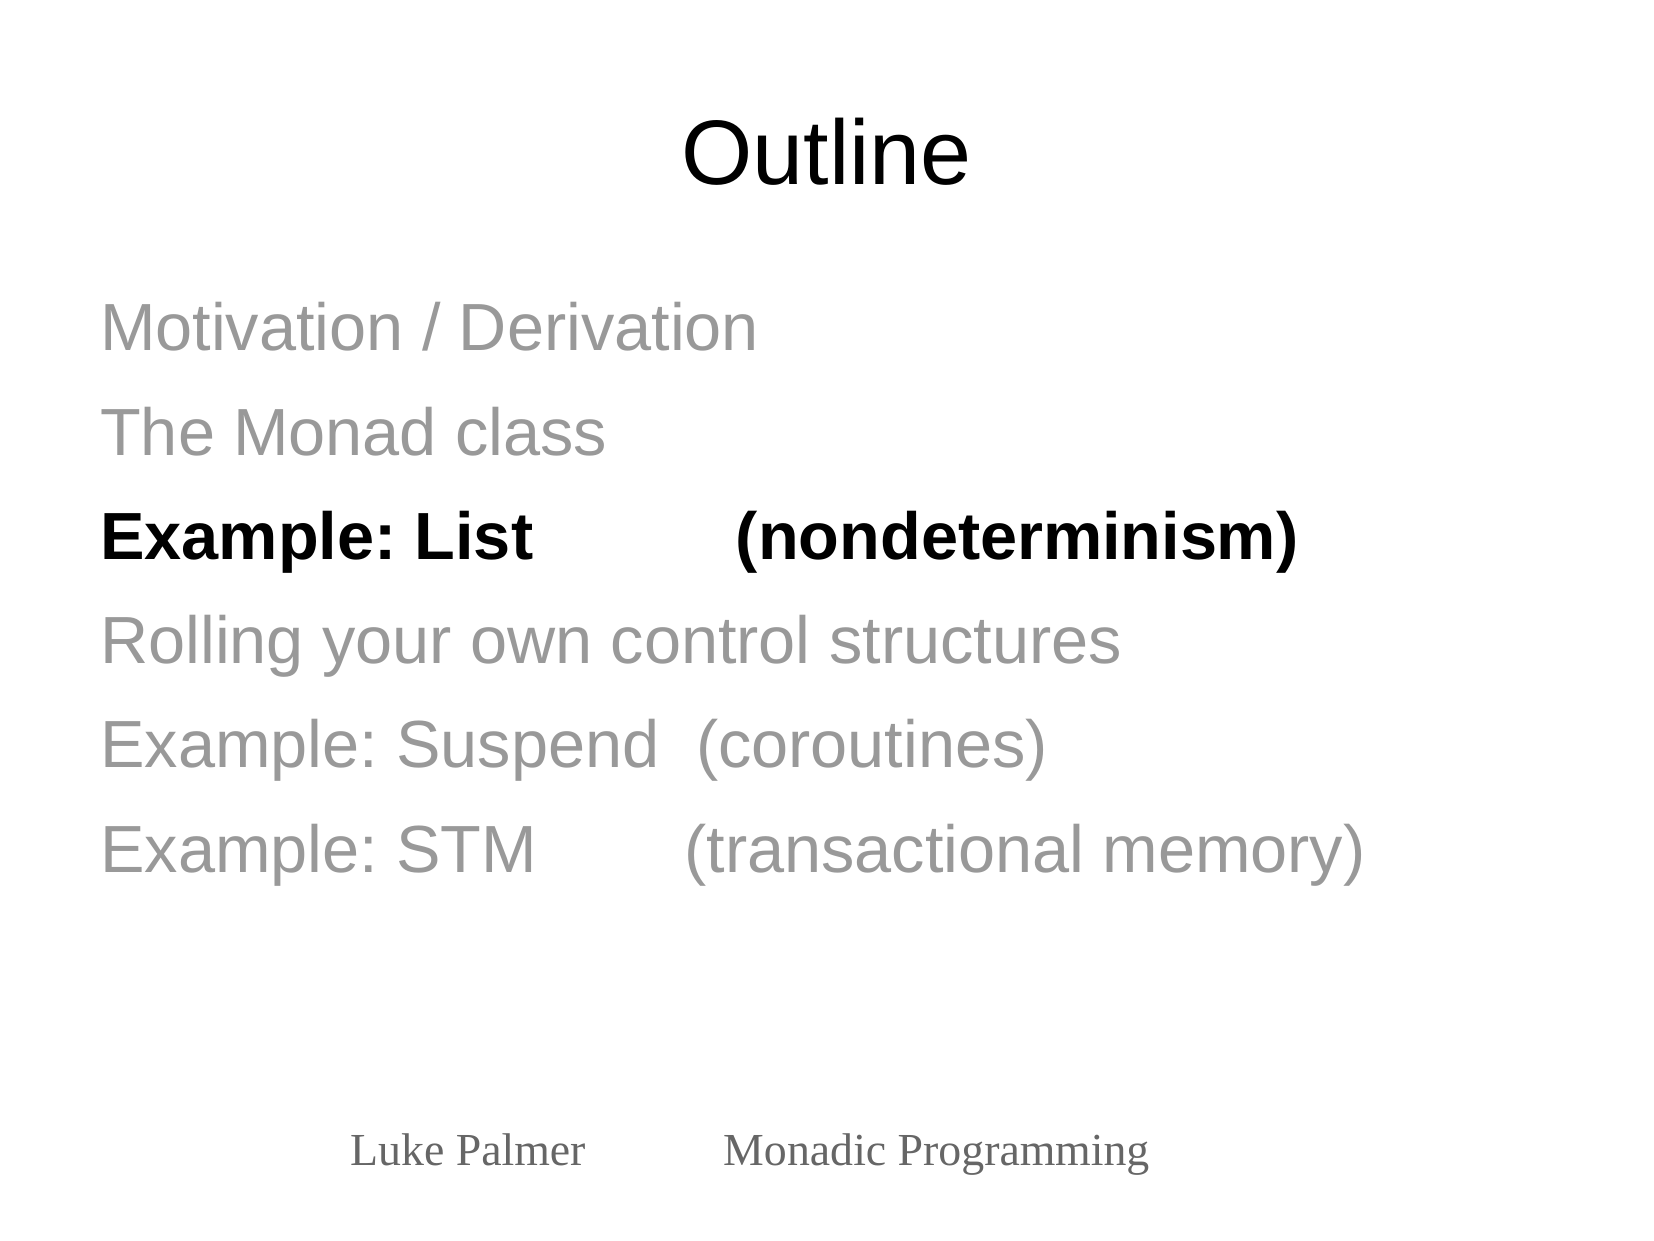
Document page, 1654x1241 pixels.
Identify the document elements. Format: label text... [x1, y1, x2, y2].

title Outline [82, 49, 1571, 257]
list Motivation / Derivation The Monad class Example: List (nondeterminism) Rolling your own control structures Example: Suspend (coroutines) Example: STM (transactional memory) [82, 290, 1571, 1109]
